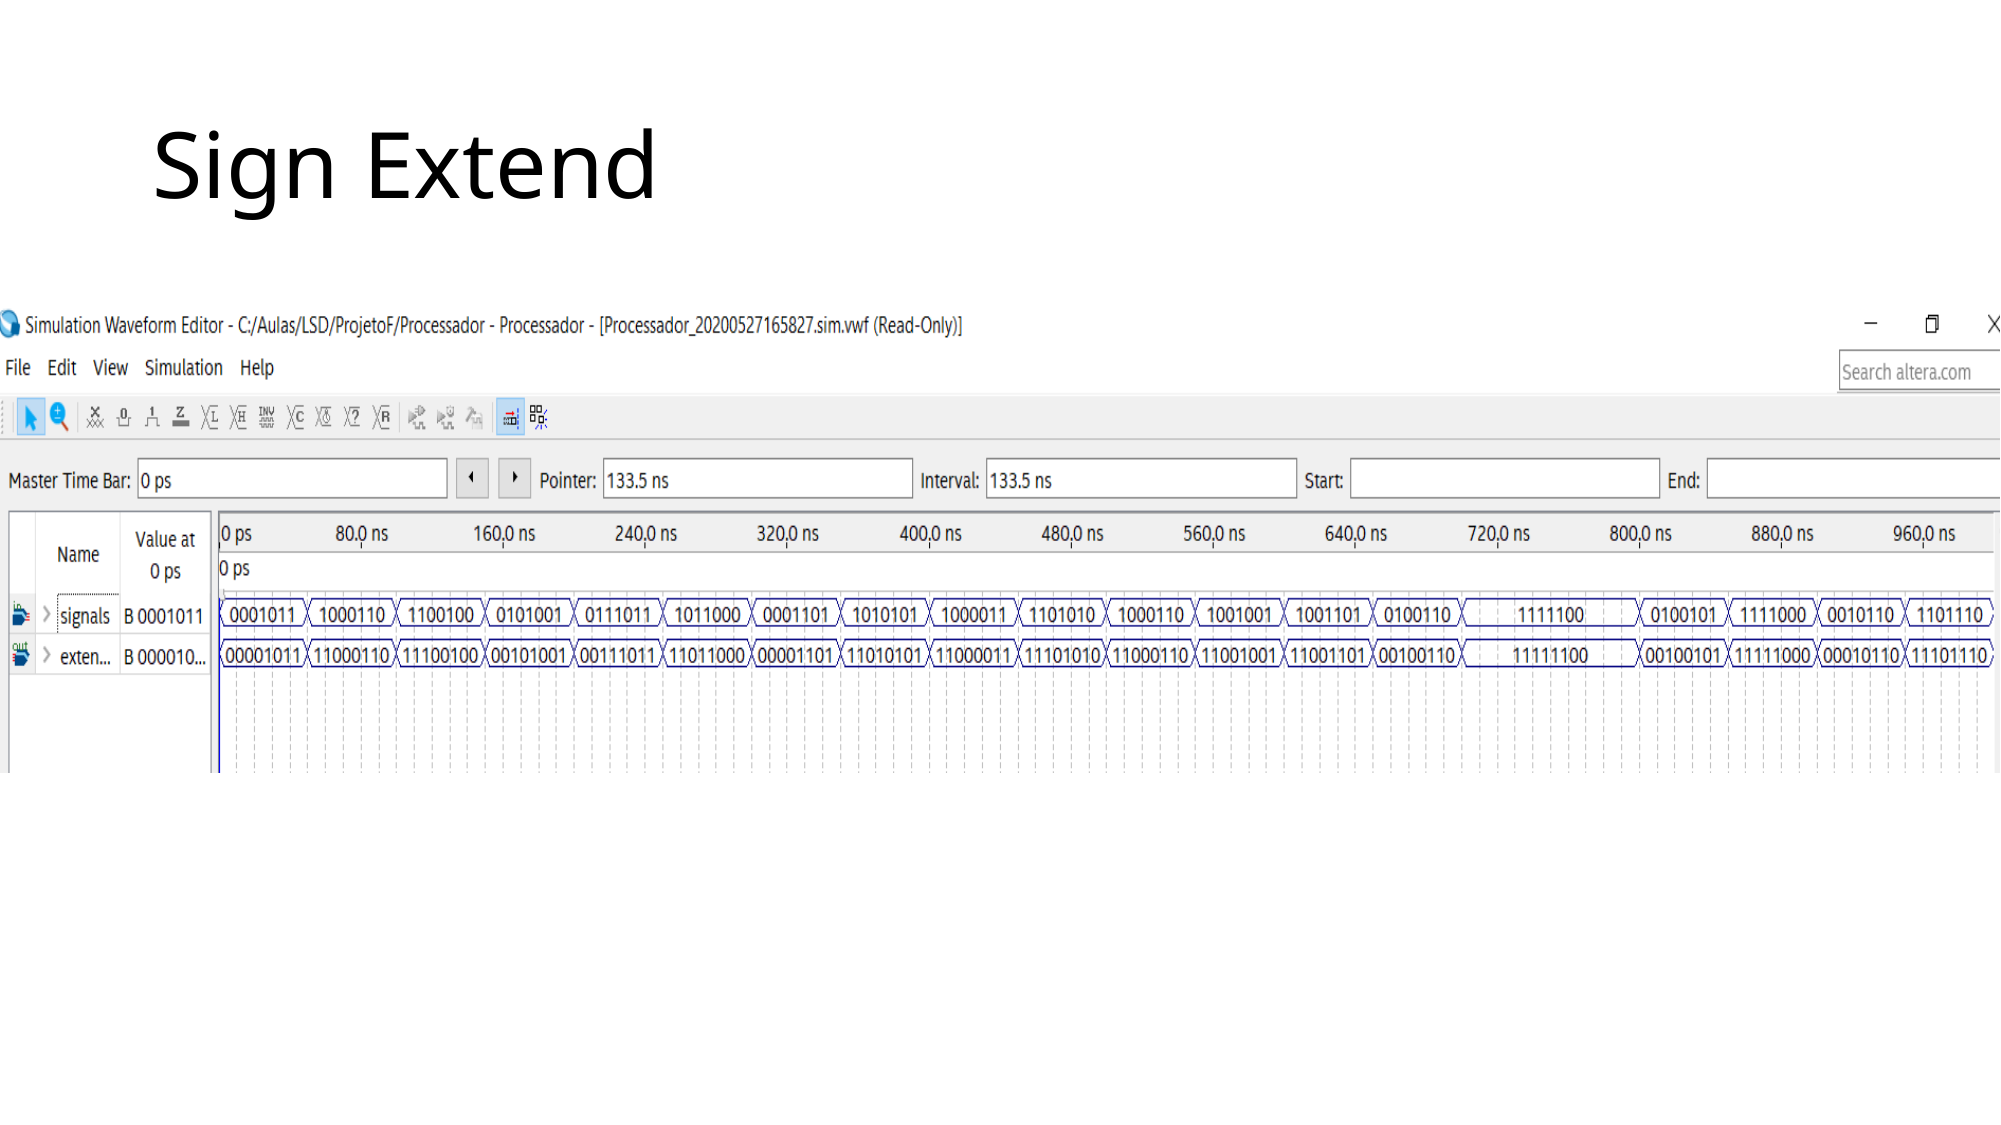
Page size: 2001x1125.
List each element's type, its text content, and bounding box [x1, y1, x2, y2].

picture [0, 303, 2000, 773]
title Sign Extend [137, 59, 1863, 278]
